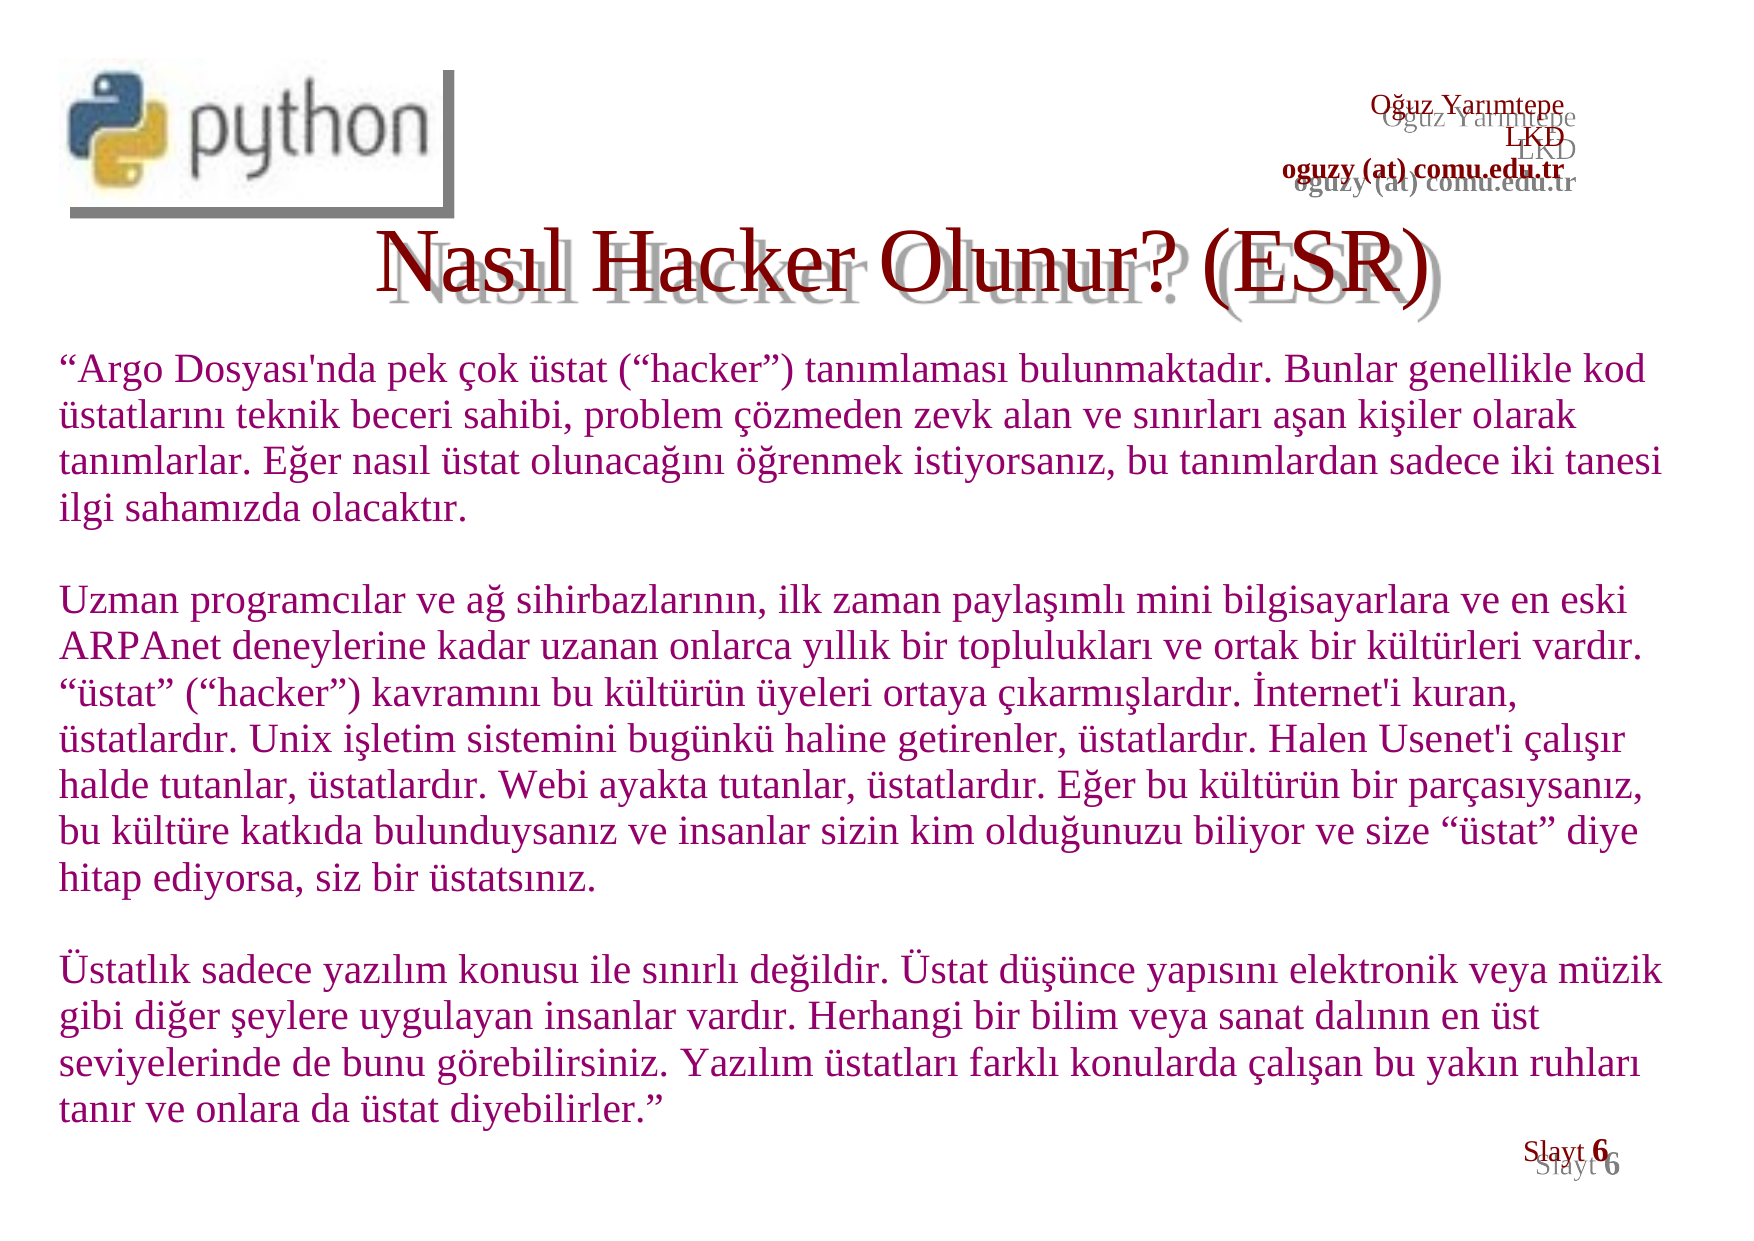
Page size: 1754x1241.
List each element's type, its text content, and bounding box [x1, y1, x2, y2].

subtitle “Argo Dosyası'nda pek çok üstat (“hacker”) tanımlaması bulunmaktadır. Bunlar genellikle kod üstatlarını teknik beceri sahibi, problem çözmeden zevk alan ve sınırları aşan kişiler olarak tanımlarlar. Eğer nasıl üstat olunacağını öğrenmek istiyorsanız, bu tanımlardan sadece iki tanesi ilgi sahamızda olacaktır. Uzman programcılar ve ağ sihirbazlarının, ilk zaman paylaşımlı mini bilgisayarlara ve en eski ARPAnet deneylerine kadar uzanan onlarca yıllık bir toplulukları ve ortak bir kültürleri vardır. “üstat” (“hacker”) kavramını bu kültürün üyeleri ortaya çıkarmışlardır. İnternet'i kuran, üstatlardır. Unix işletim sistemini bugünkü haline getirenler, üstatlardır. Halen Usenet'i çalışır halde tutanlar, üstatlardır. Webi ayakta tutanlar, üstatlardır. Eğer bu kültürün bir parçasıysanız, bu kültüre katkıda bulunduysanız ve insanlar sizin kim olduğunuzu biliyor ve size “üstat” diye hitap ediyorsa, siz bir üstatsınız. Üstatlık sadece yazılım konusu ile sınırlı değildir. Üstat düşünce yapısını elektronik veya müzik gibi diğer şeylere uygulayan insanlar vardır. Herhangi bir bilim veya sanat dalının en üst seviyelerinde de bunu görebilirsiniz. Yazılım üstatları farklı konularda çalışan bu yakın ruhları tanır ve onlara da üstat diyebilirler.” [59, 308, 1695, 1168]
picture [59, 58, 443, 207]
title Nasıl Hacker Olunur? (ESR) [159, 191, 1648, 308]
